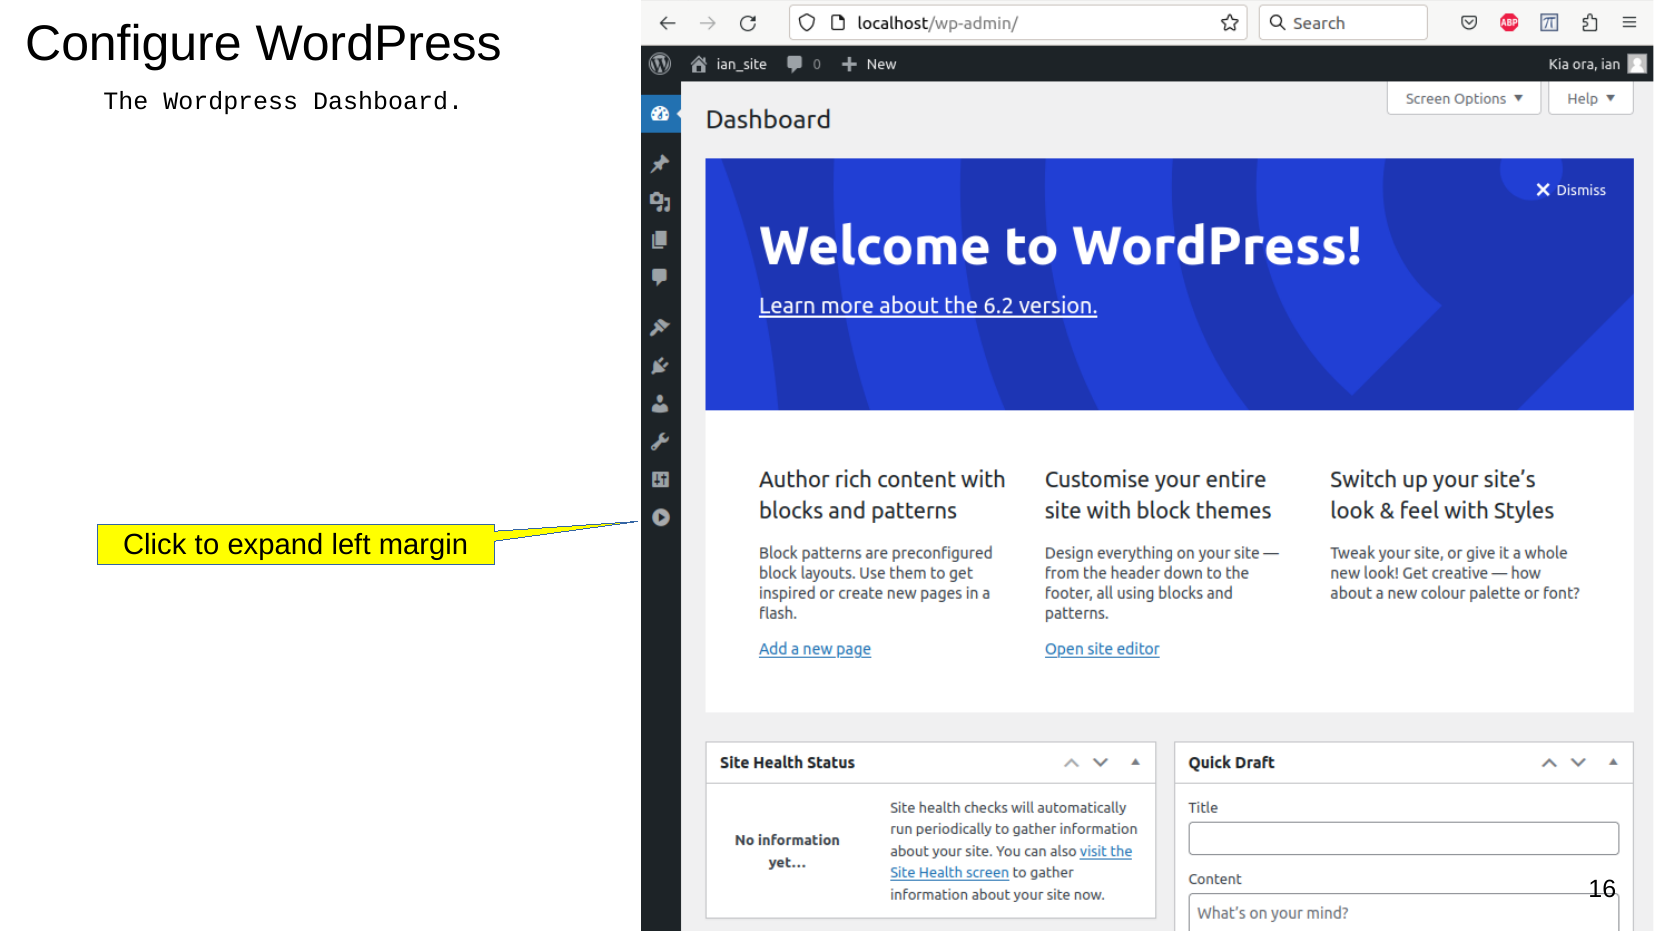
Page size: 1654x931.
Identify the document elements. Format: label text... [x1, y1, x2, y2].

text_box The Wordpress Dashboard. [88, 80, 641, 821]
picture [641, 0, 1654, 931]
subtitle Configure WordPress [25, 15, 641, 72]
text_box <number> [1573, 867, 1636, 911]
text_box Click to expand left margin [97, 521, 638, 565]
